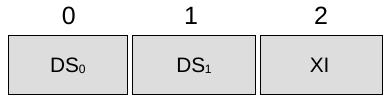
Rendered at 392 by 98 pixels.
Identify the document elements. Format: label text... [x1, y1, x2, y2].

text_box DS0 [8, 35, 128, 95]
text_box 0 [47, 0, 91, 35]
text_box DS1 [132, 35, 256, 95]
text_box XI [260, 35, 383, 95]
text_box 2 [299, 0, 344, 38]
text_box 1 [169, 0, 214, 35]
